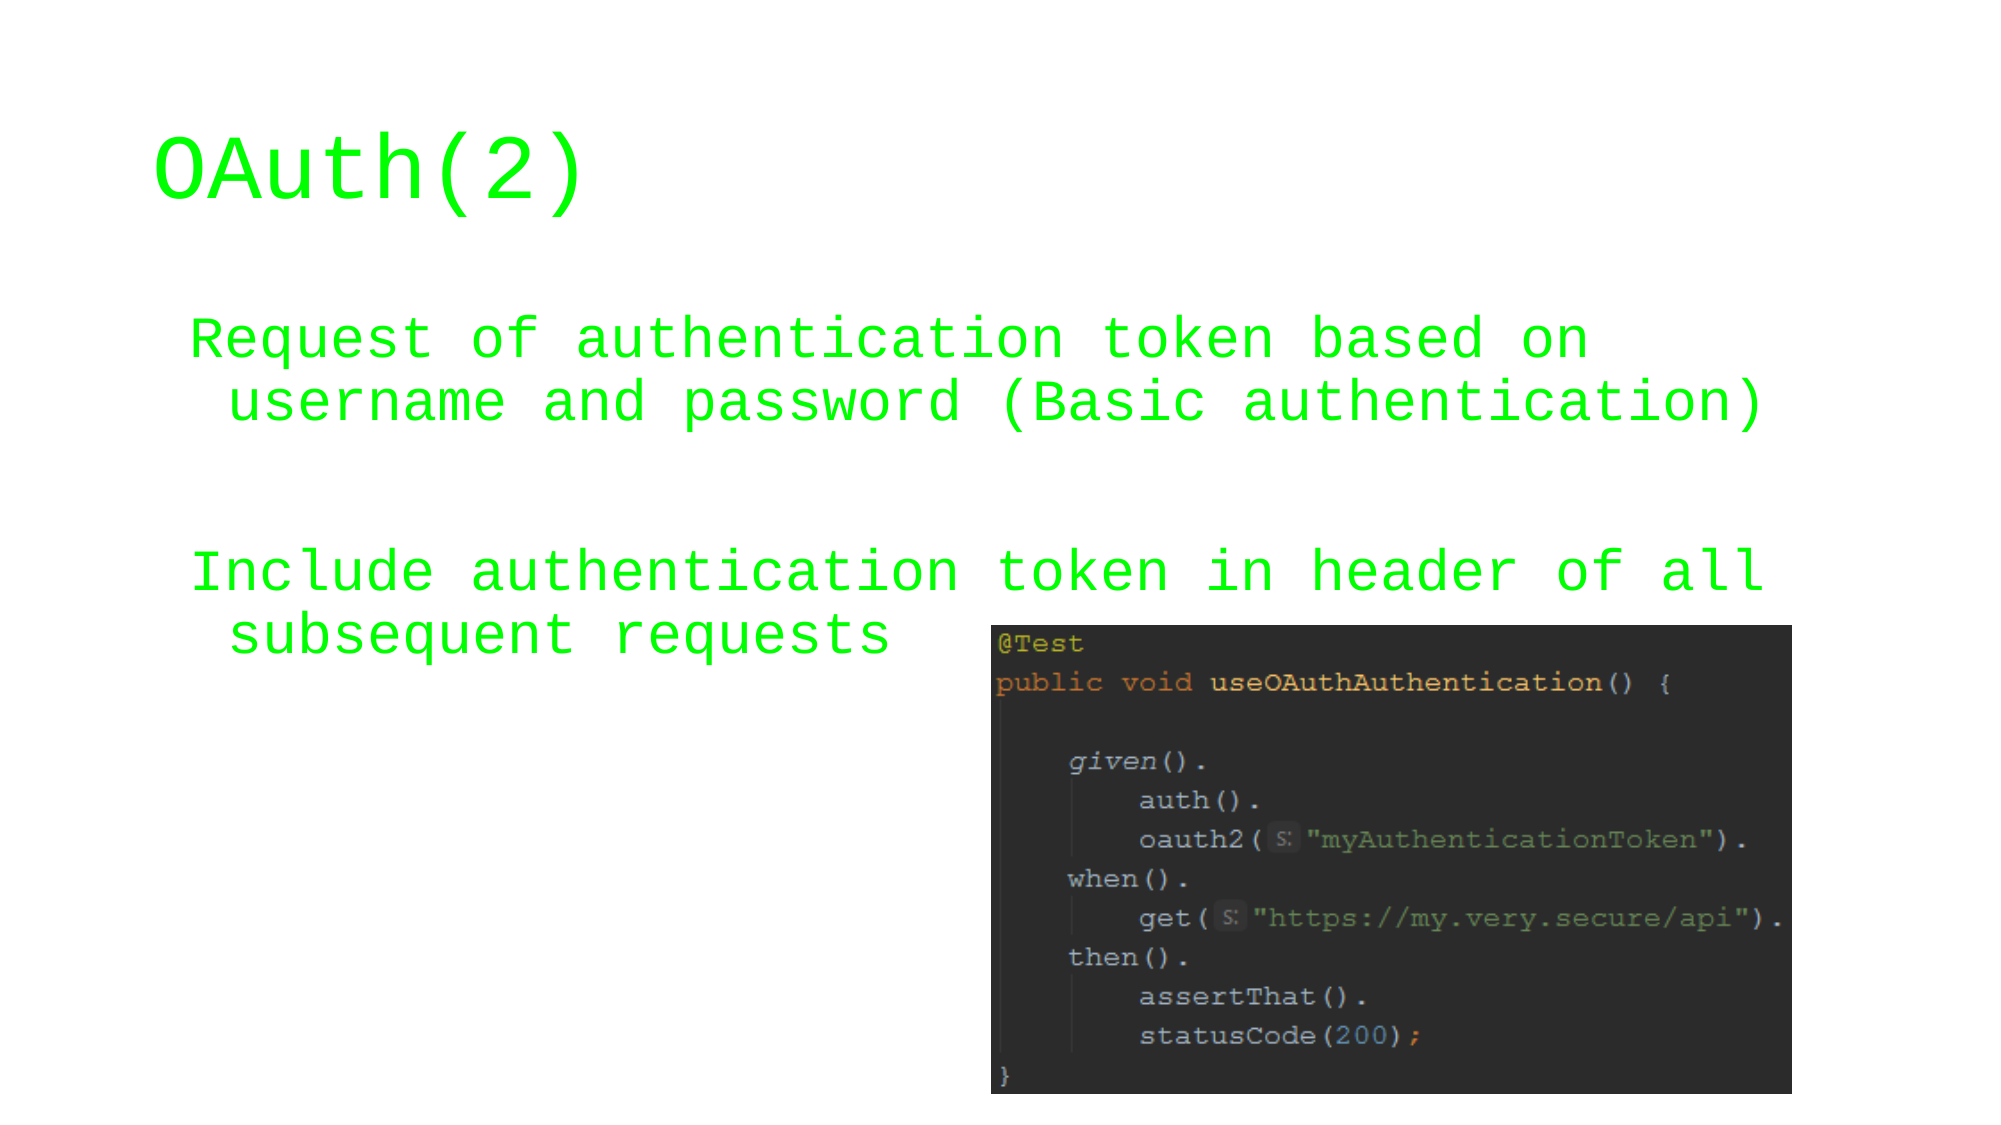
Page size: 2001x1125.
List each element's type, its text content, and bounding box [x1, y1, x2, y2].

title OAuth(2) [137, 59, 1863, 278]
list Request of authentication token based on username and password (Basic authentication) Include authentication token in header of all subsequent requests [137, 299, 1863, 1014]
picture [991, 625, 1792, 1094]
